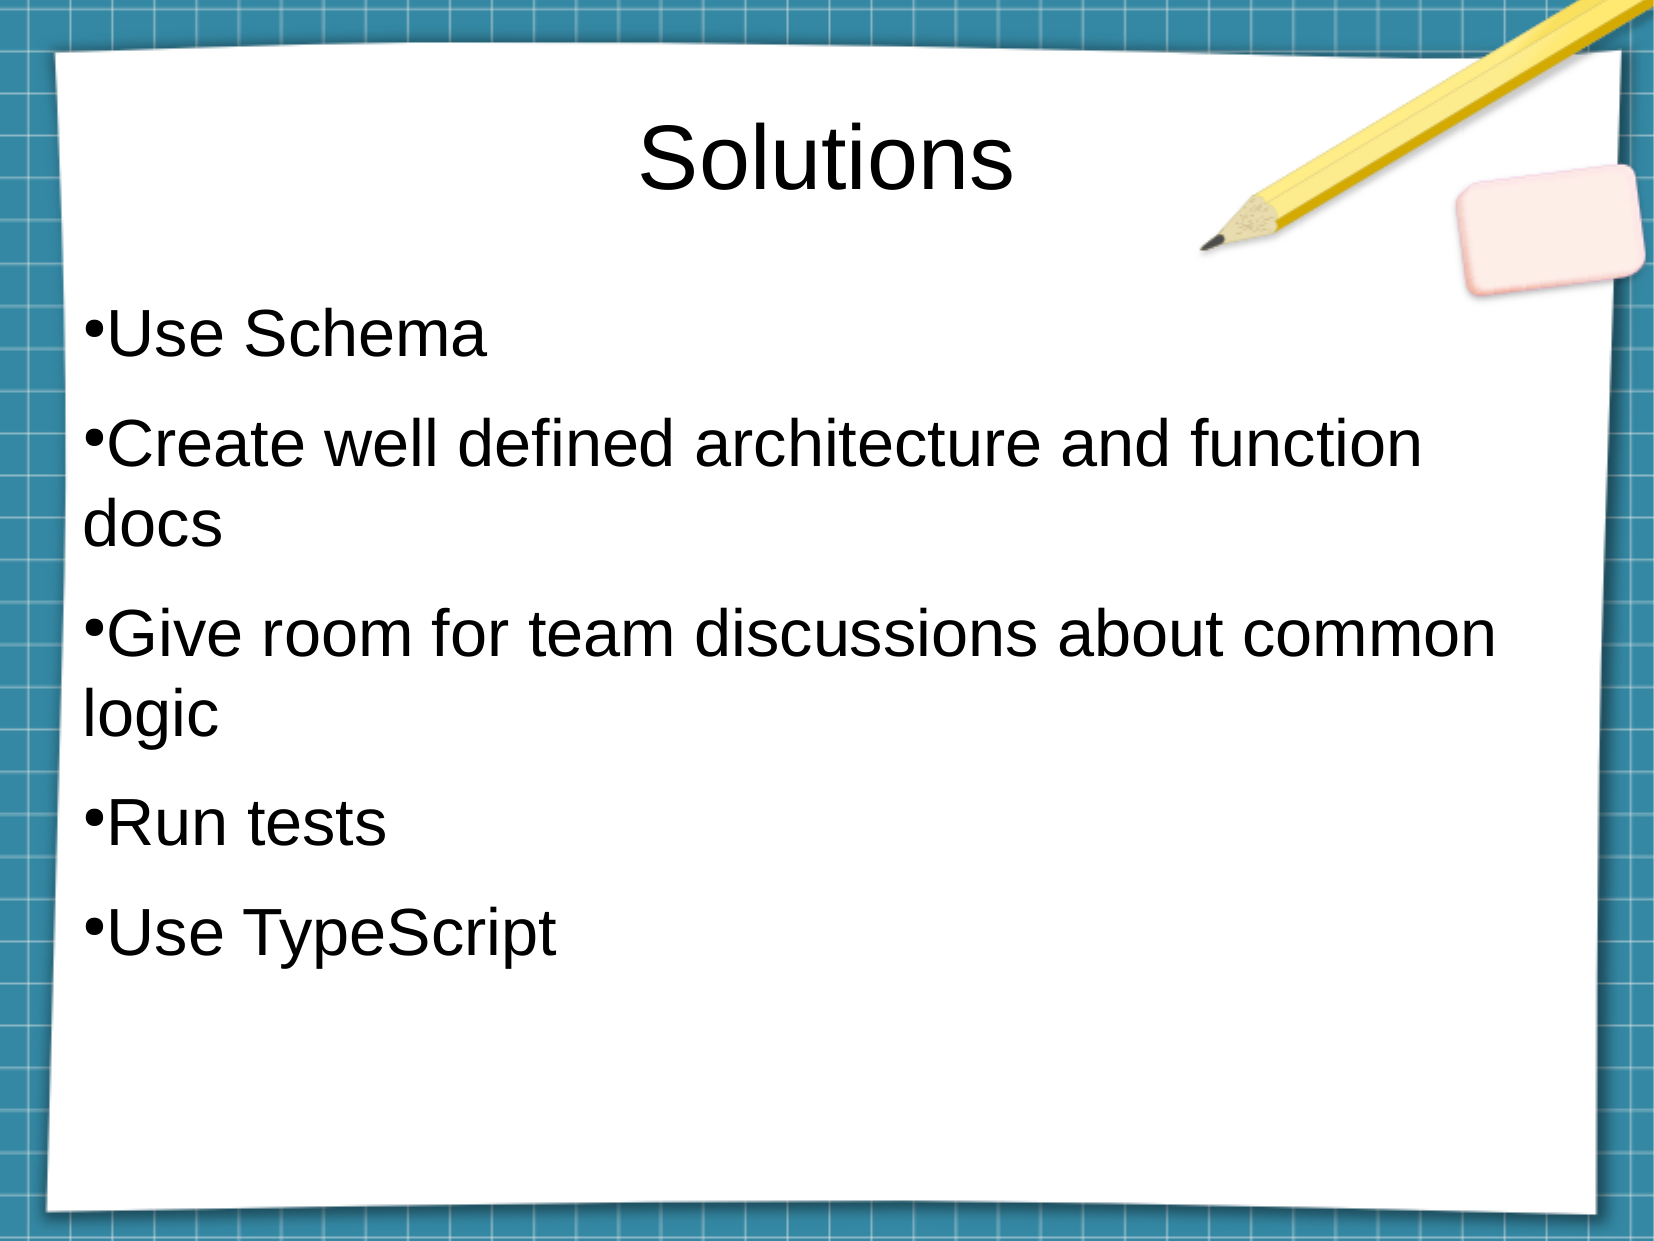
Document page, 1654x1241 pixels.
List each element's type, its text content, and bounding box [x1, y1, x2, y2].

list Use Schema Create well defined architecture and function docs Give room for team discussions about common logic Run tests Use TypeScript [82, 290, 1571, 1010]
title Solutions [82, 49, 1571, 257]
